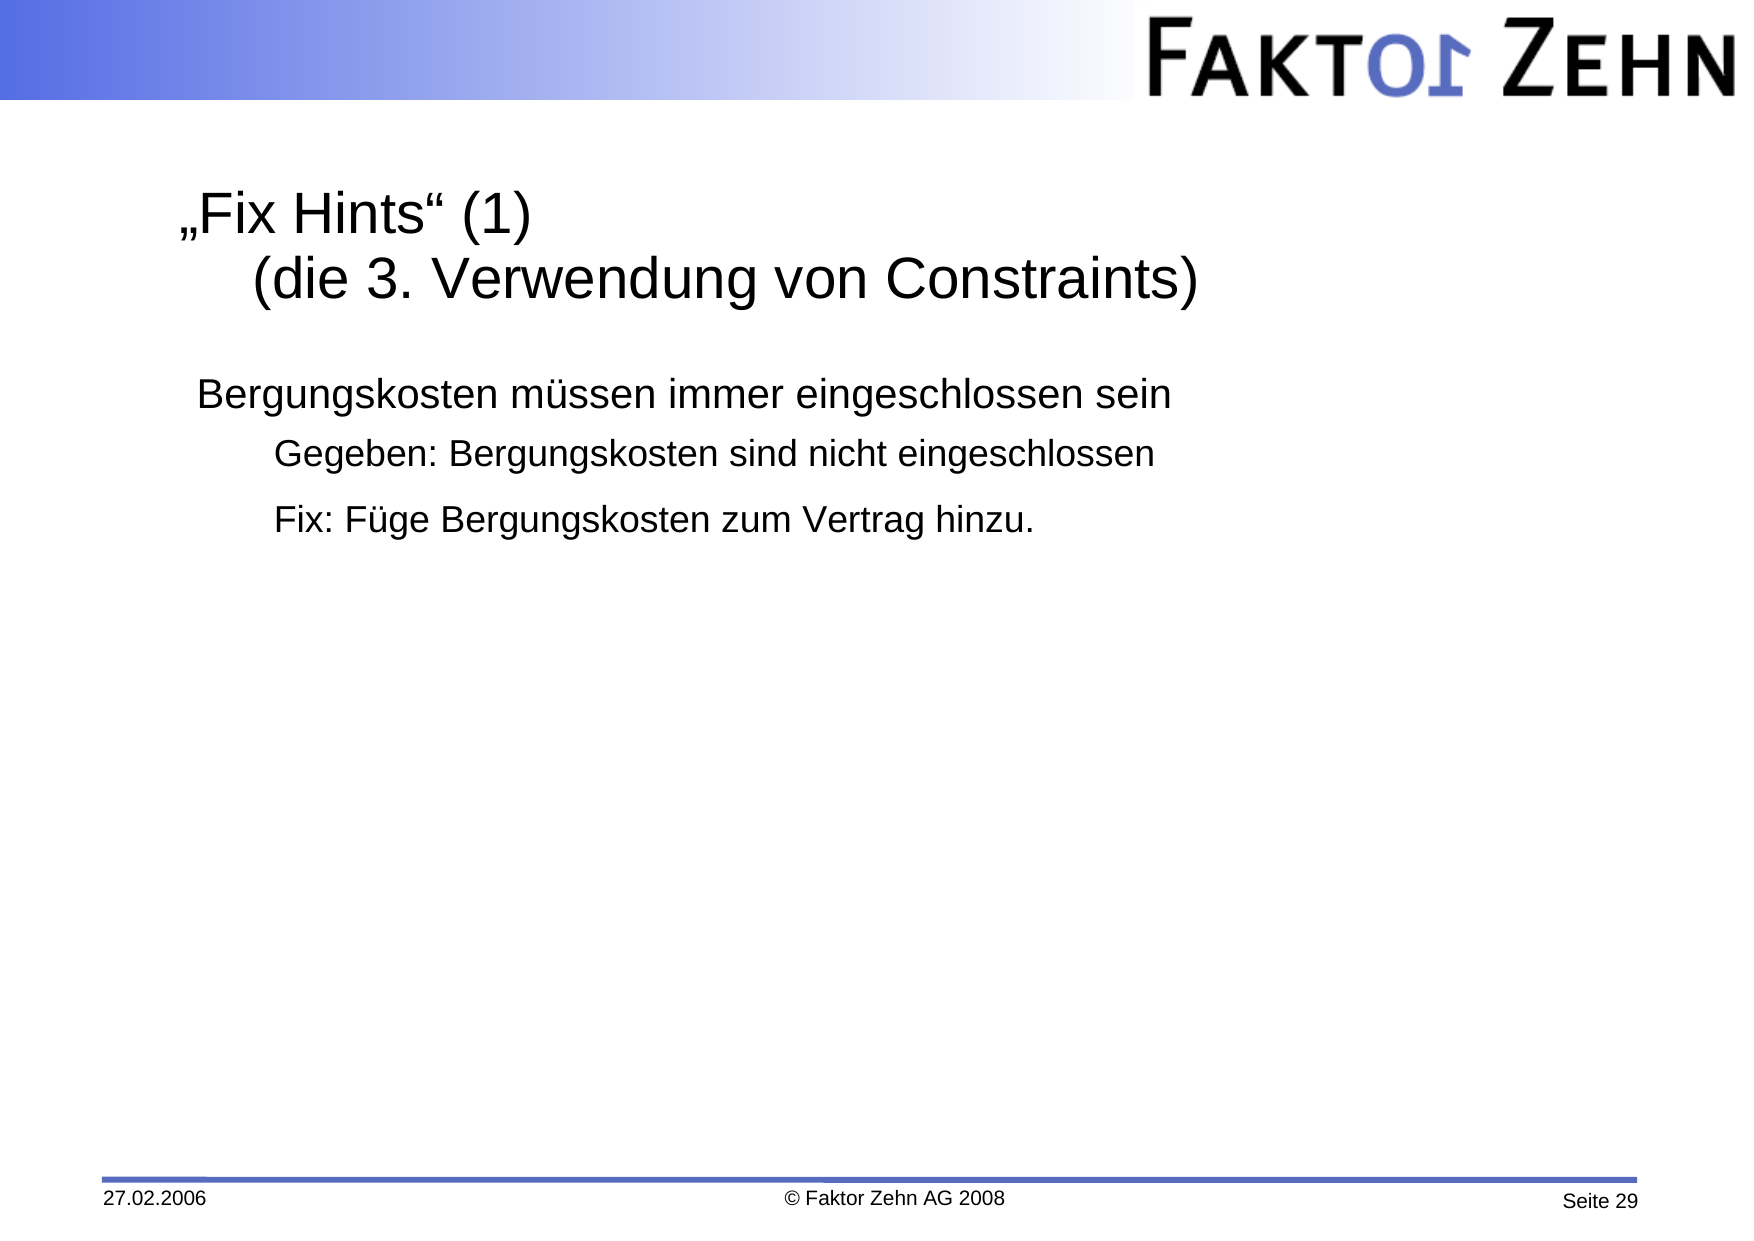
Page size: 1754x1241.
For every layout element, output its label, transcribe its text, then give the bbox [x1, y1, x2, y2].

list Bergungskosten müssen immer eingeschlossen sein Gegeben: Bergungskosten sind nicht eingeschlossen Fix: Füge Bergungskosten zum Vertrag hinzu. [179, 371, 1576, 1078]
title „Fix Hints“ (1) (die 3. Verwendung von Constraints) [179, 142, 1576, 349]
picture [1133, 2, 1749, 105]
